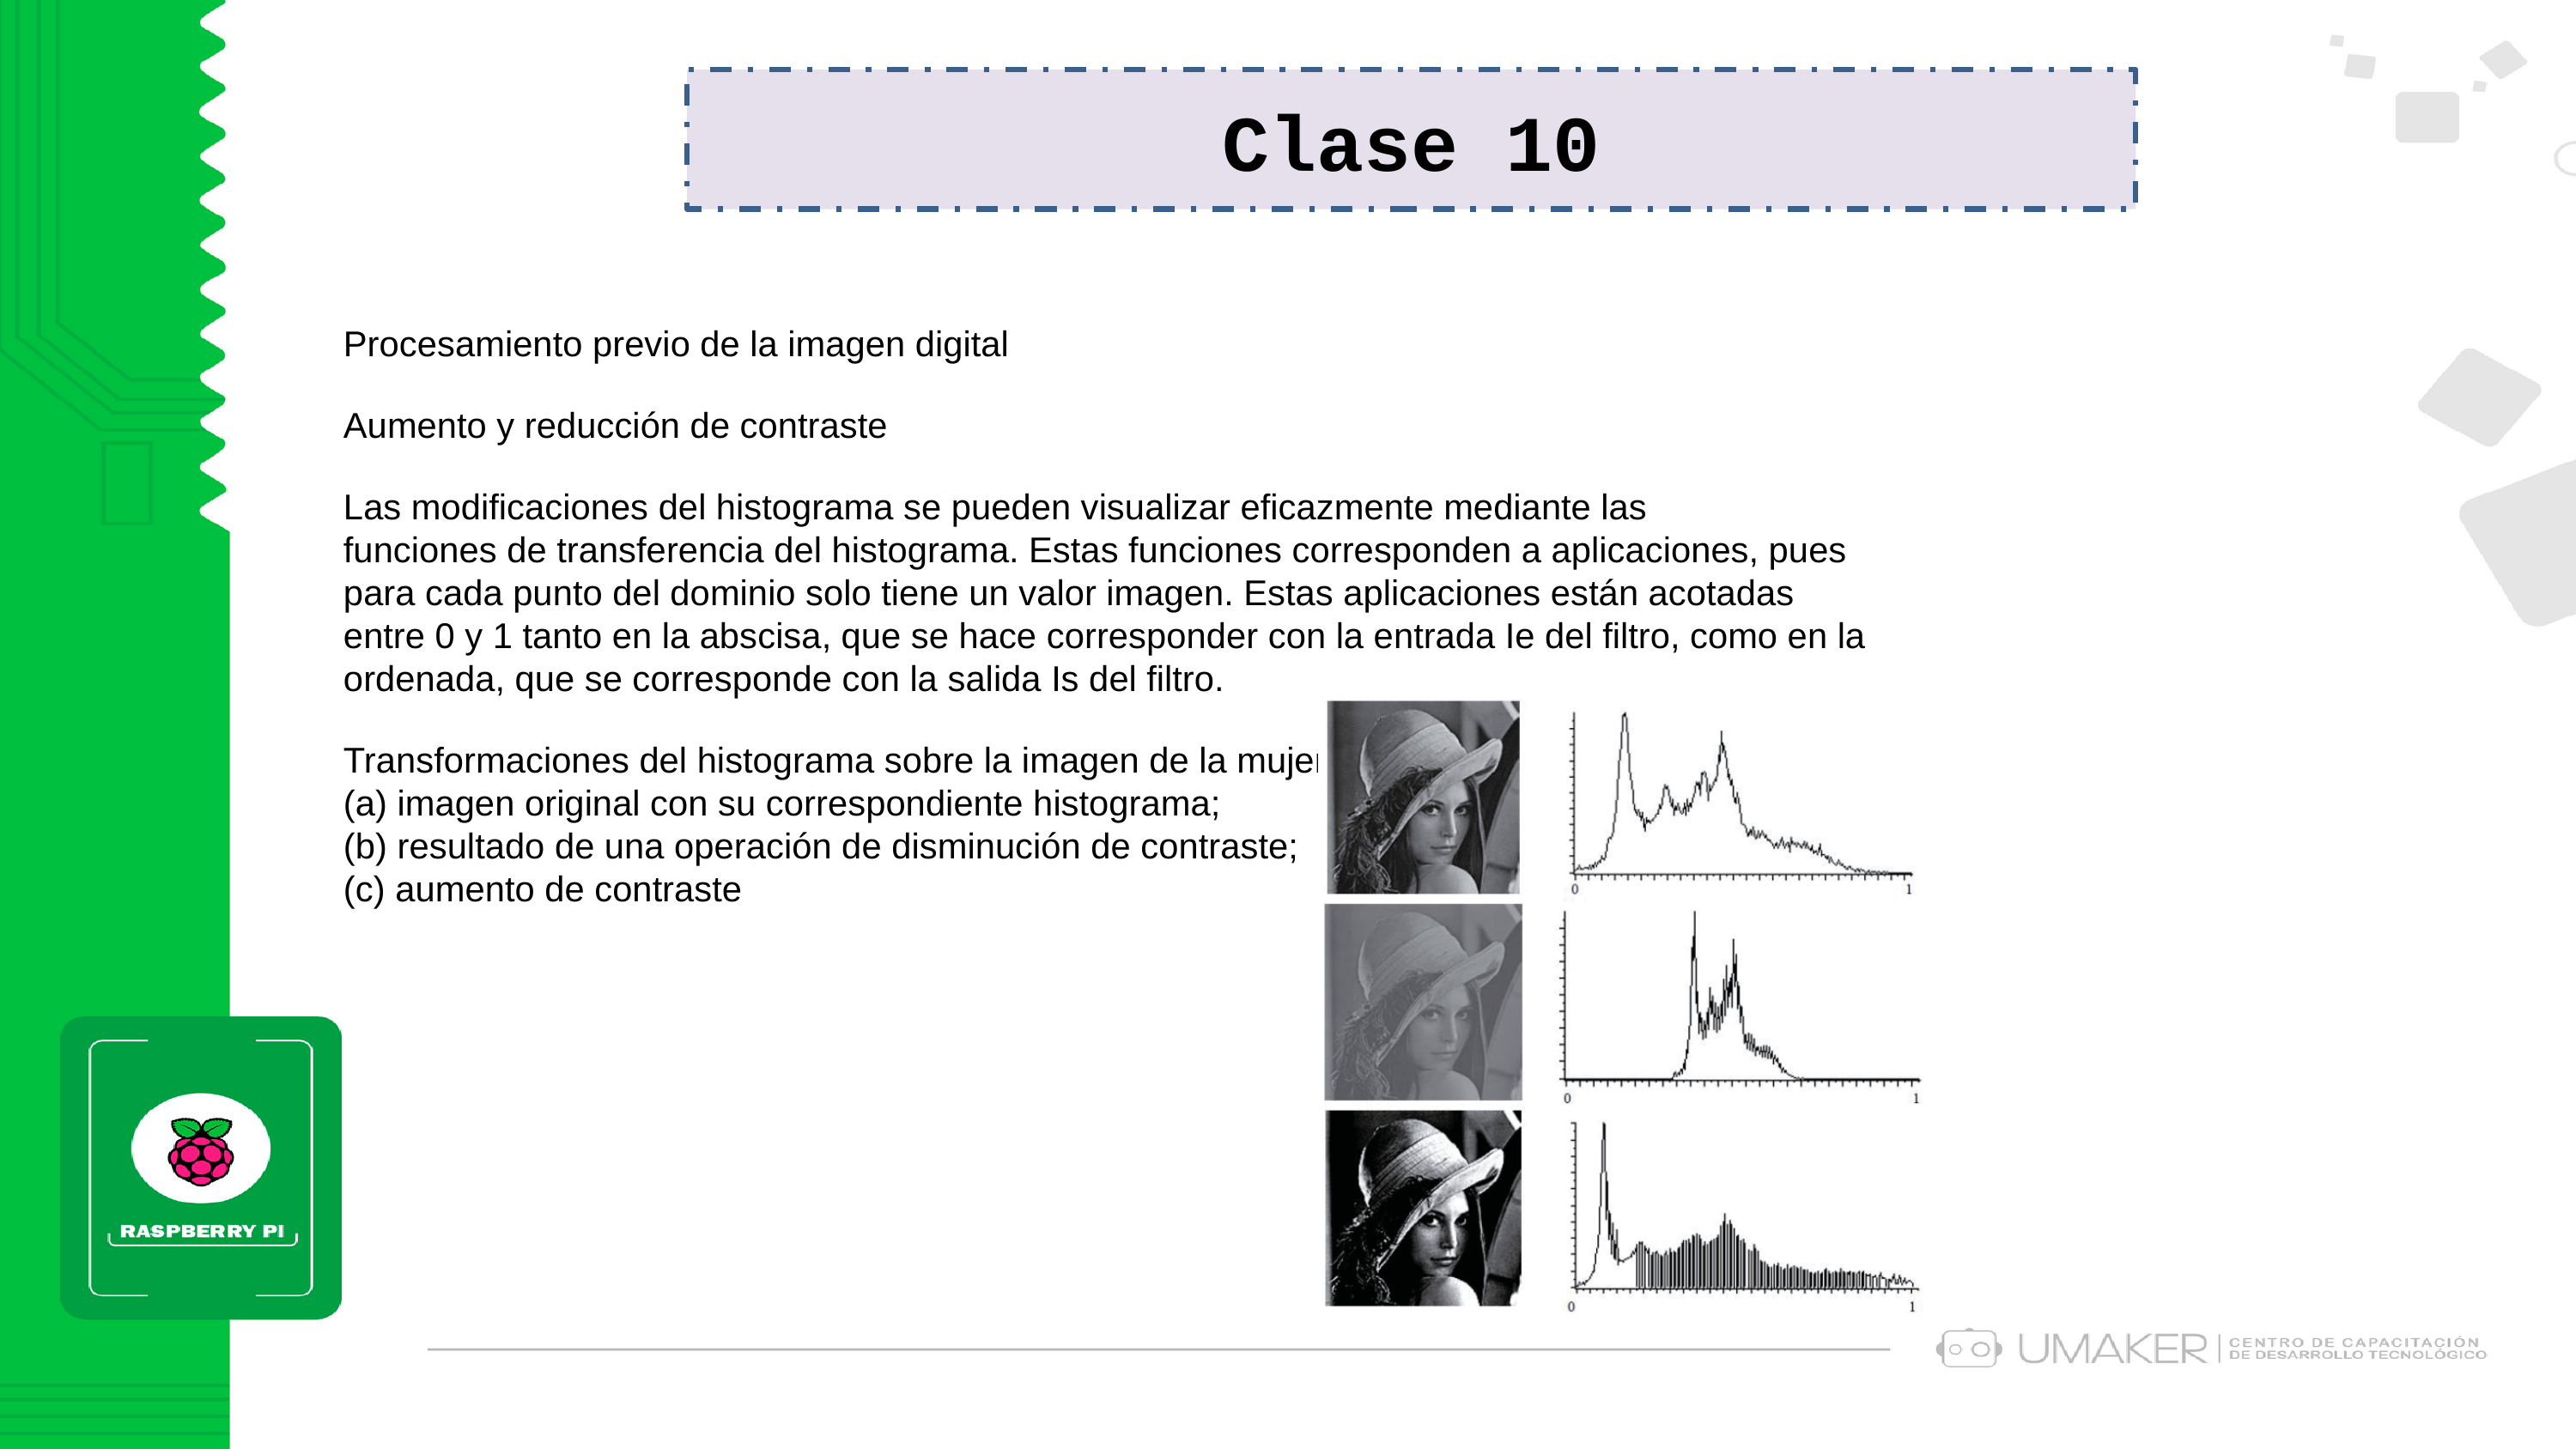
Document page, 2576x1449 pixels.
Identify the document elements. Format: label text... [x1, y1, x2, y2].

picture [0, 0, 2576, 1449]
text_box Procesamiento previo de la imagen digital Aumento y reducción de contraste Las modificaciones del histograma se pueden visualizar eficazmente mediante las funciones de transferencia del histograma. Estas funciones corresponden a aplicaciones, pues para cada punto del dominio solo tiene un valor imagen. Estas aplicaciones están acotadas entre 0 y 1 tanto en la abscisa, que se hace corresponder con la entrada Ie del filtro, como en la ordenada, que se corresponde con la salida Is del filtro. Transformaciones del histograma sobre la imagen de la mujer: (a) imagen original con su correspondiente histograma; (b) resultado de una operación de disminución de contraste; (c) aumento de contraste [331, 314, 2465, 1207]
text_box Clase 10 [687, 70, 2136, 209]
